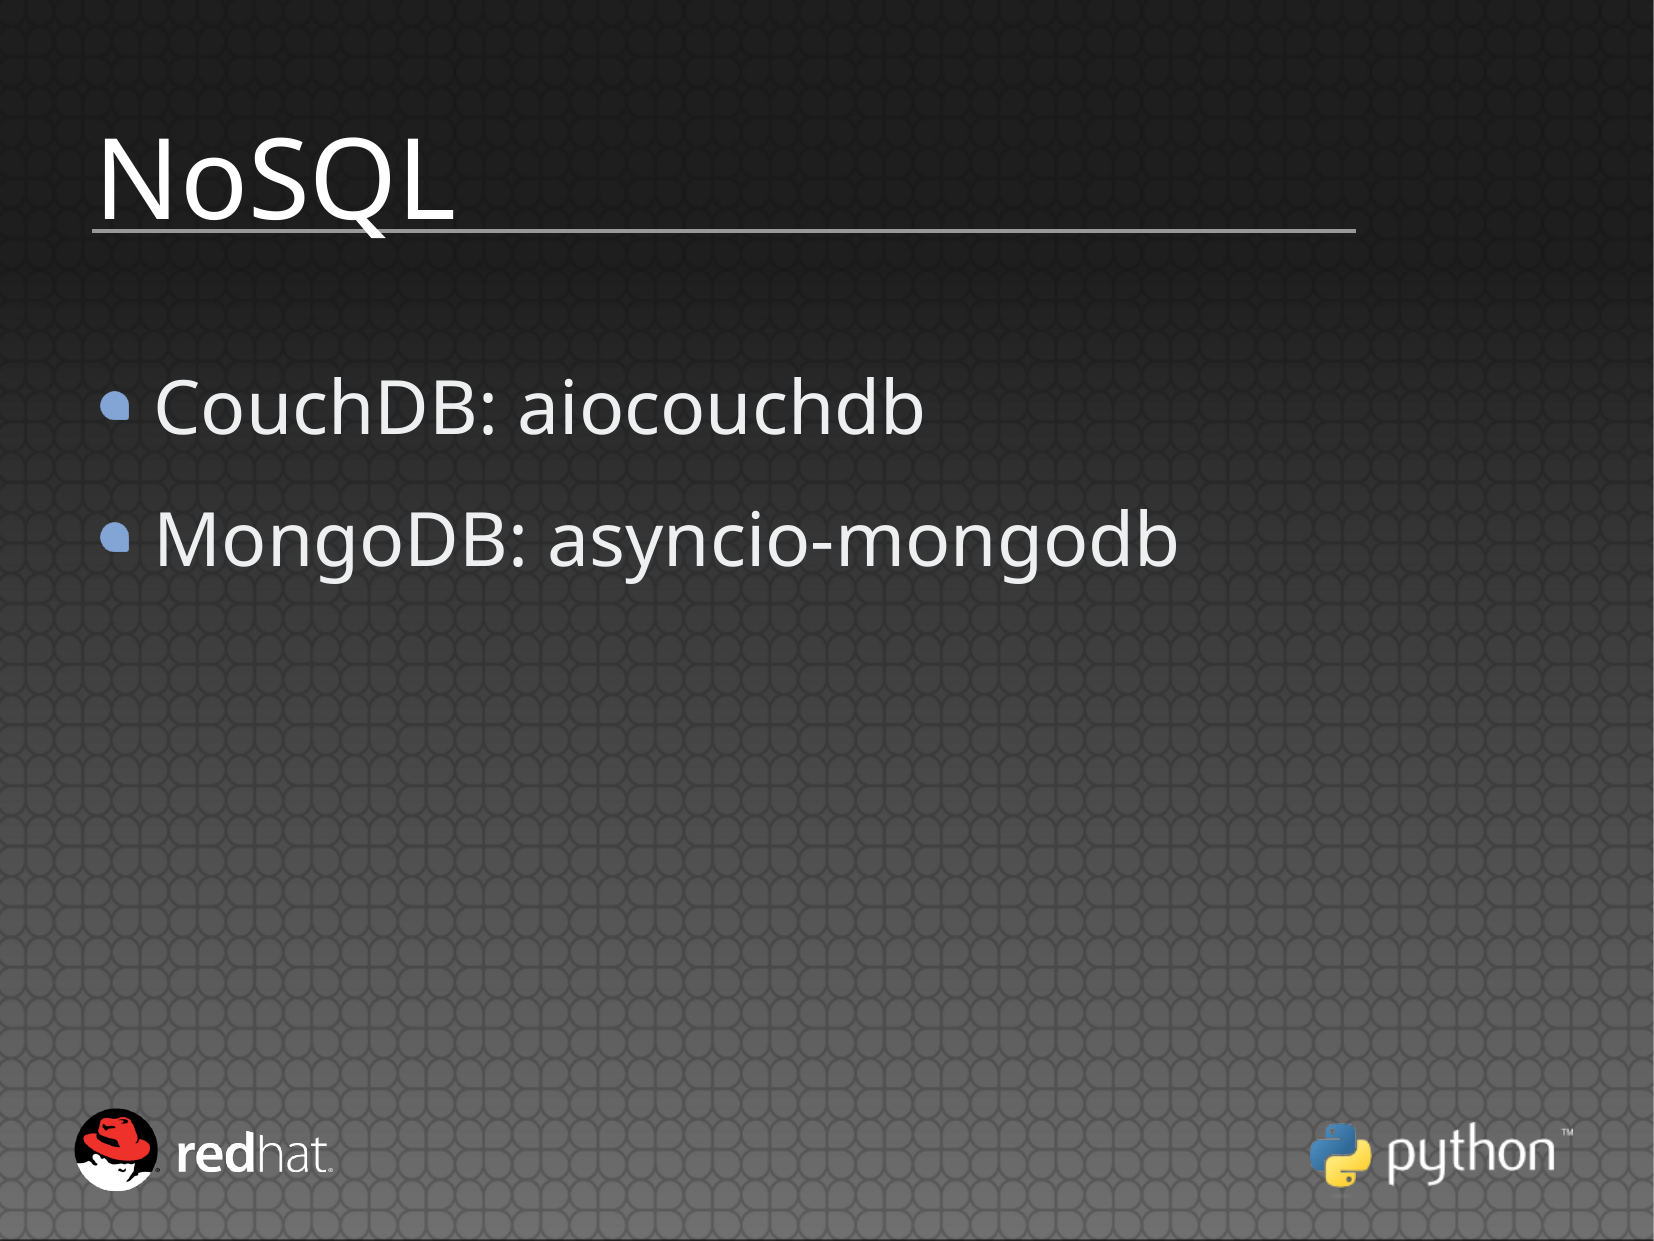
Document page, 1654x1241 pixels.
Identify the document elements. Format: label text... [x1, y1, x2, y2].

title NoSQL [94, 100, 1426, 251]
picture [0, 0, 1654, 1241]
list CouchDB: aiocouchdb MongoDB: asyncio-mongodb [82, 354, 1571, 1094]
